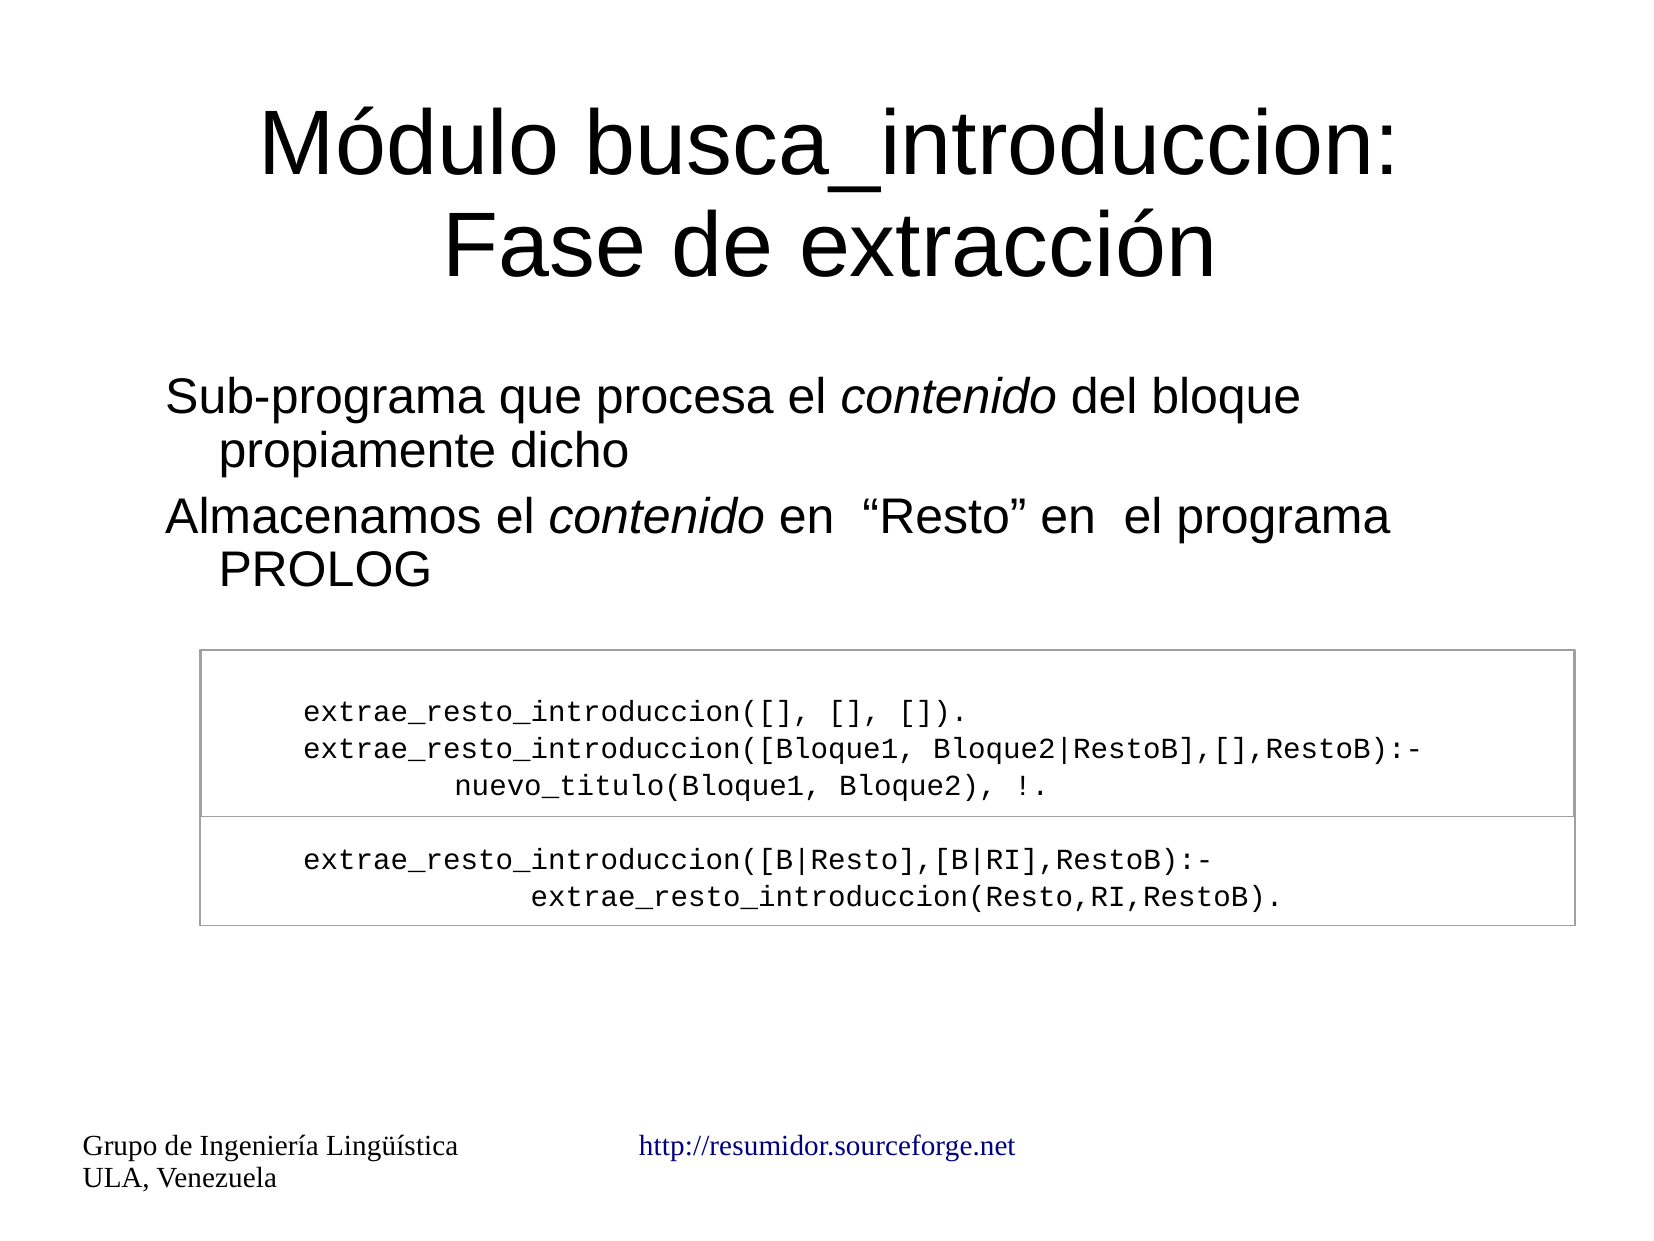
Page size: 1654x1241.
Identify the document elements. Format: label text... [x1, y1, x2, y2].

title Módulo busca_introduccion: Fase de extracción [225, 83, 1436, 304]
text_box extrae_resto_introduccion([], [], []). extrae_resto_introduccion([Bloque1, Bloque2|RestoB],[],RestoB):- nuevo_titulo(Bloque1, Bloque2), !. extrae_resto_introduccion([B|Resto],[B|RI],RestoB):- extrae_resto_introduccion(Resto,RI,RestoB). [214, 817, 1561, 925]
text_box extrae_resto_introduccion([], [], []). extrae_resto_introduccion([Bloque1, Bloque2|RestoB],[],RestoB):- nuevo_titulo(Bloque1, Bloque2), !. extrae_resto_introduccion([B|Resto],[B|RI],RestoB):- extrae_resto_introduccion(Resto,RI,RestoB). [214, 926, 1561, 1201]
text_box extrae_resto_introduccion([], [], []). extrae_resto_introduccion([Bloque1, Bloque2|RestoB],[],RestoB):- nuevo_titulo(Bloque1, Bloque2), !. extrae_resto_introduccion([B|Resto],[B|RI],RestoB):- extrae_resto_introduccion(Resto,RI,RestoB). [214, 651, 1561, 816]
list Sub-programa que procesa el contenido del bloque propiamente dicho Almacenamos el contenido en “Resto” en el programa PROLOG [132, 363, 1439, 608]
